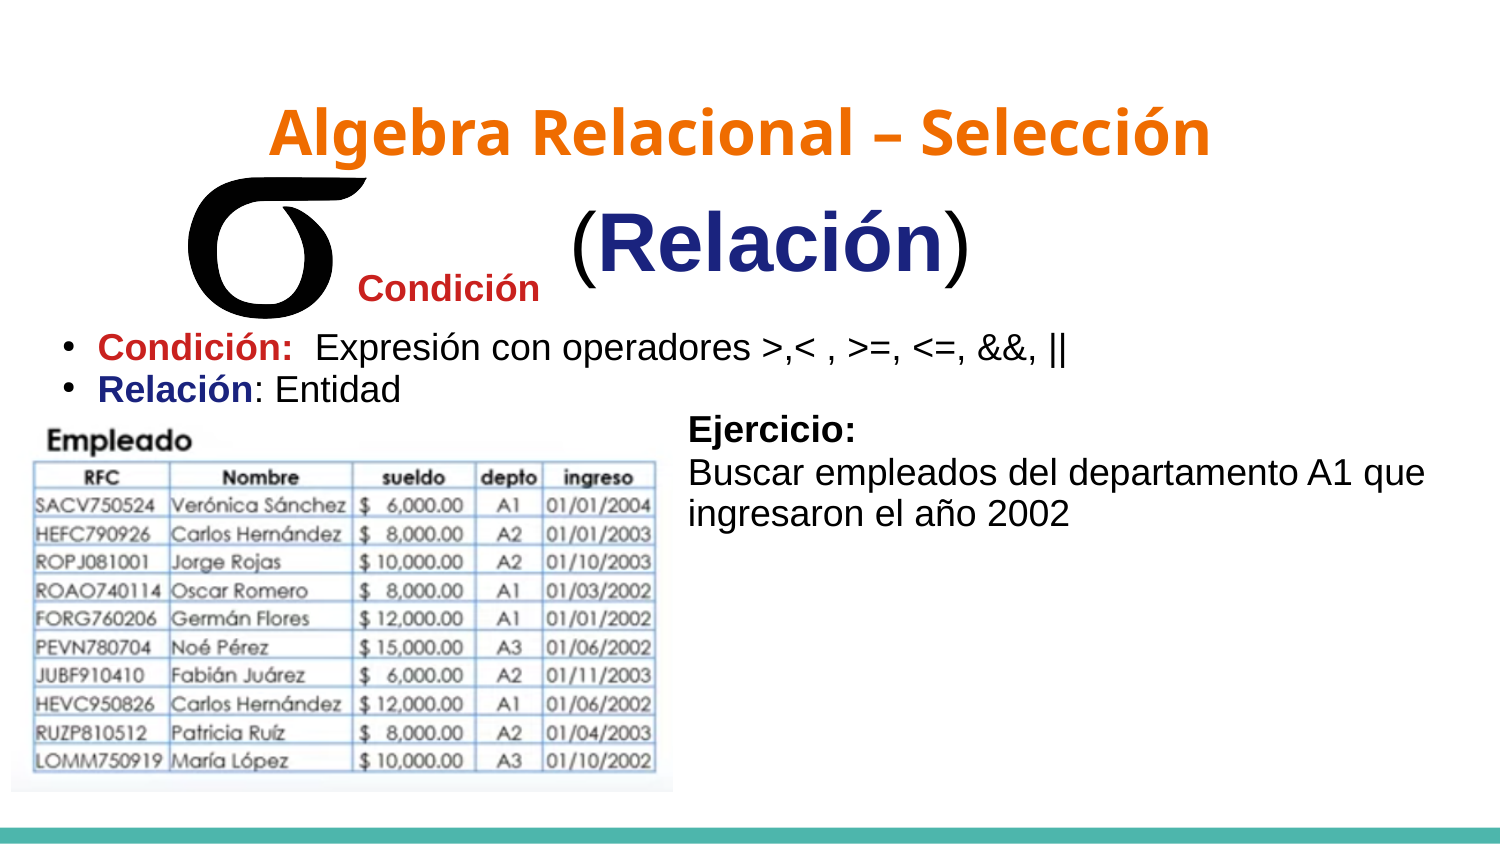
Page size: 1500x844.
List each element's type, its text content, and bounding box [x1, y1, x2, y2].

picture [188, 177, 367, 318]
text_box (Relación) [555, 188, 993, 297]
title Algebra Relacional – Selección [51, 72, 1449, 189]
text_box Condición: Expresión con operadores >,< , >=, <=, &&, || Relación: Entidad [47, 318, 1193, 418]
text_box Ejercicio: Buscar empleados del departamento A1 que ingresaron el año 2002 [673, 401, 1441, 543]
text_box Condición [342, 259, 567, 317]
picture [11, 422, 673, 792]
